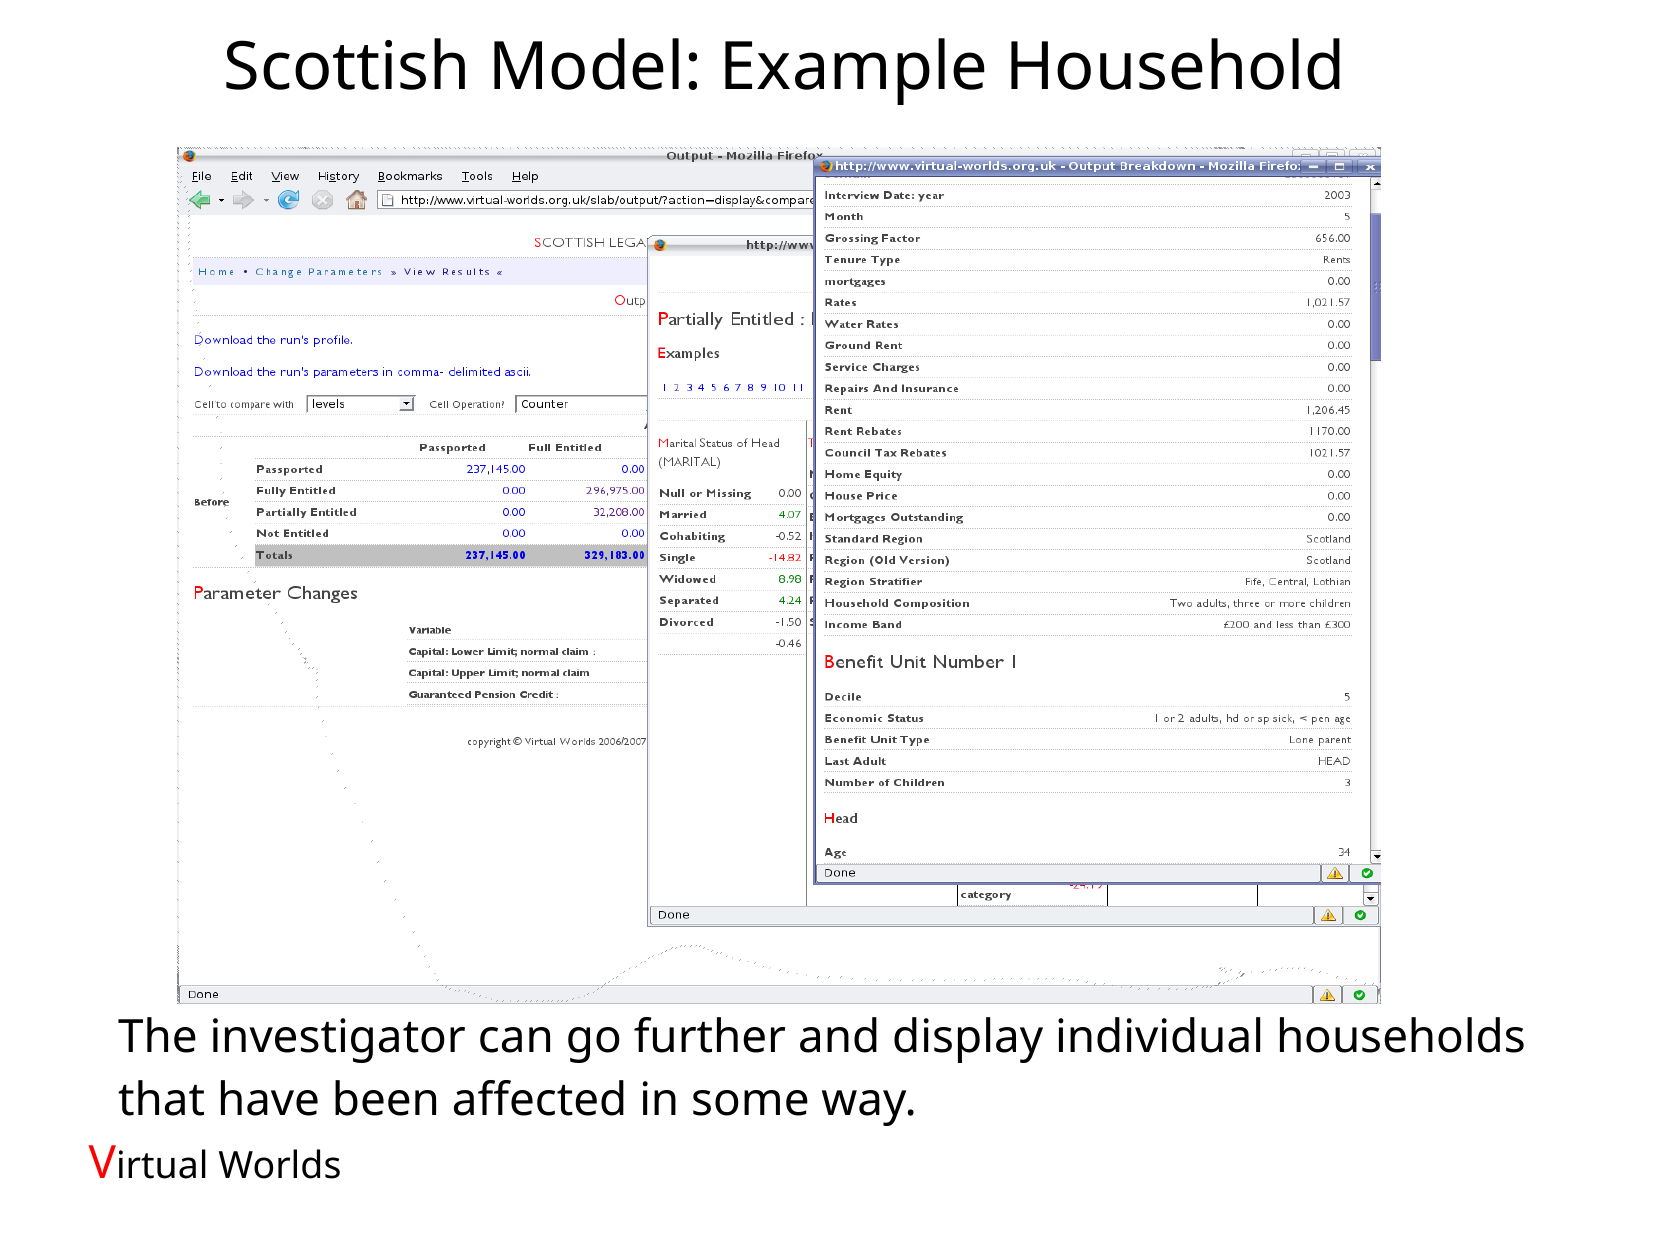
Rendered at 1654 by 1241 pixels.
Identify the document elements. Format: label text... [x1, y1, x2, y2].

title Scottish Model: Example Household [206, 9, 1365, 119]
picture [177, 147, 1381, 1004]
list The investigator can go further and display individual households that have been affected in some way. [118, 1003, 1565, 1182]
